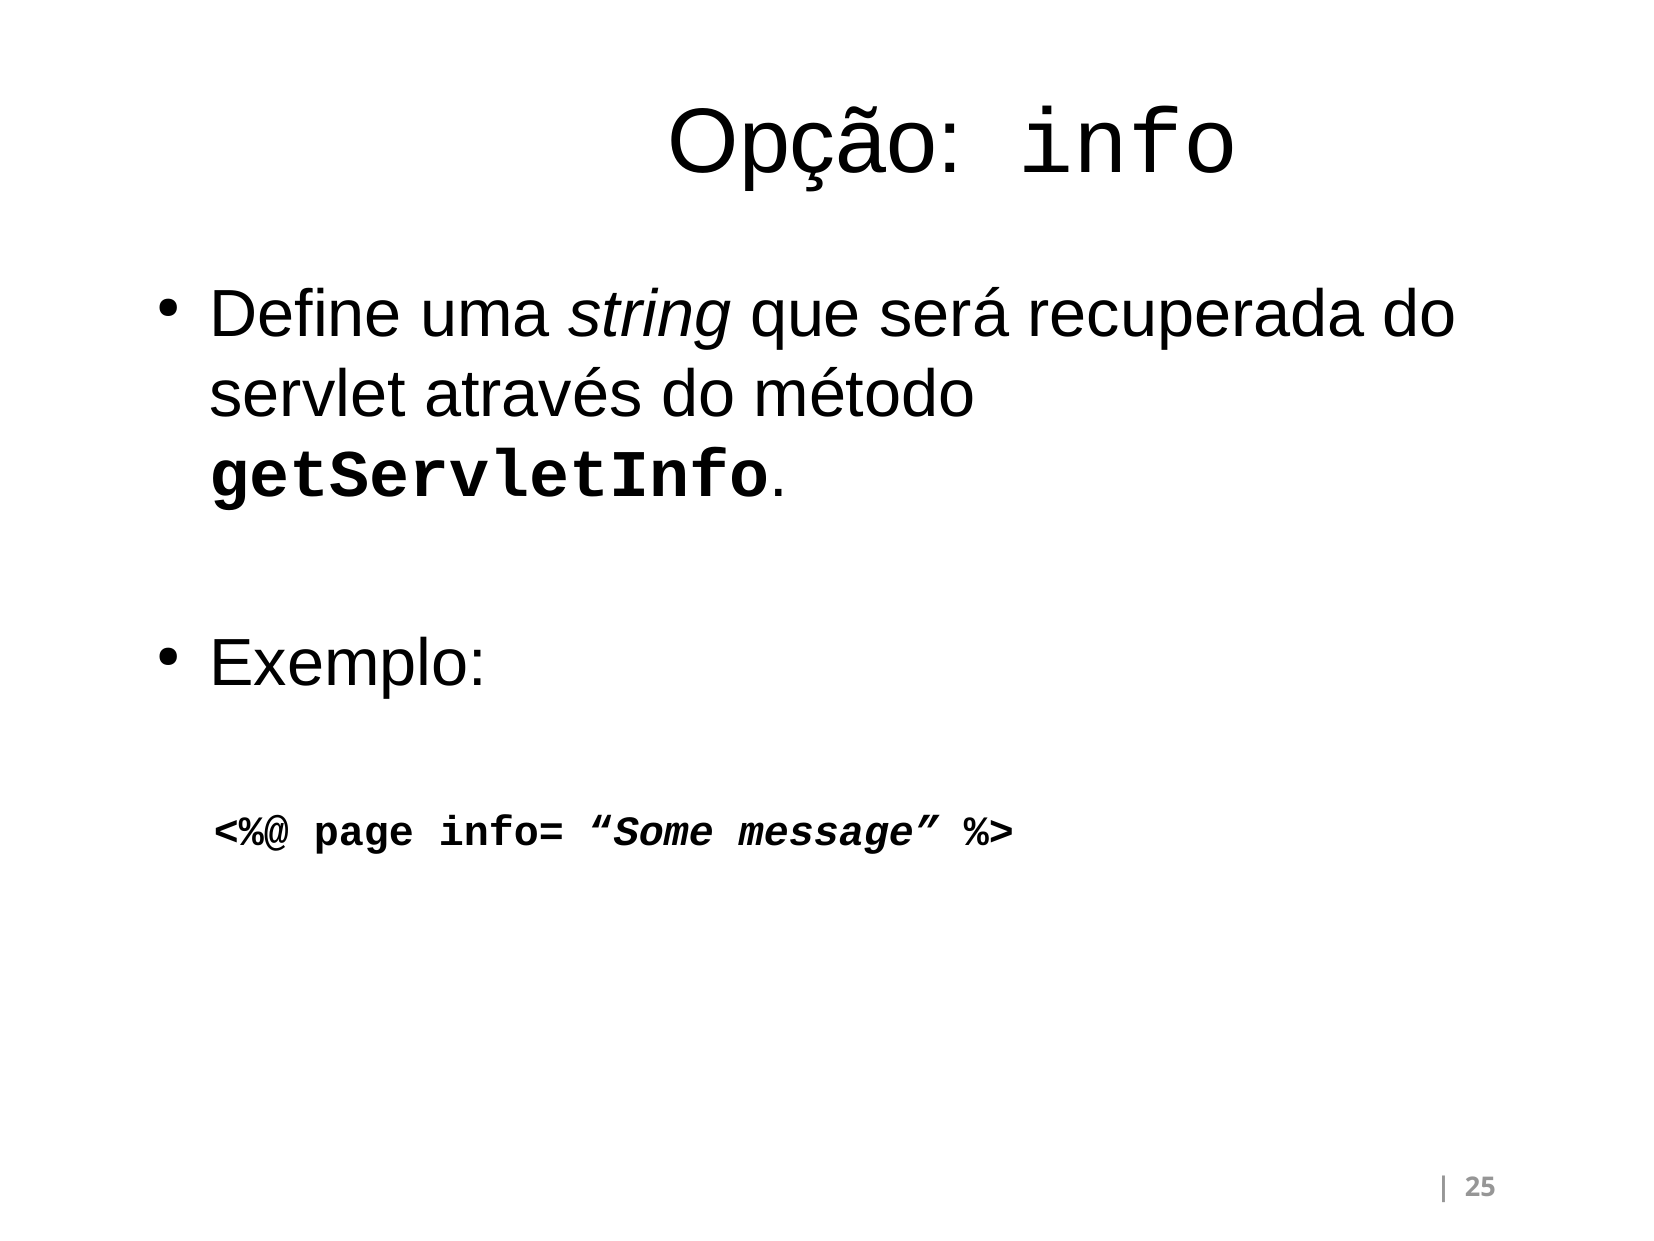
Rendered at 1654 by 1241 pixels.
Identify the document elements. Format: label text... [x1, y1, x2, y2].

list Define uma string que será recuperada do servlet através do método getServletInfo. Exemplo: <%@ page info= “Some message” %> [124, 261, 1530, 1117]
title Opção: info [234, 0, 1640, 198]
text_box | <número> [711, 1162, 1511, 1217]
